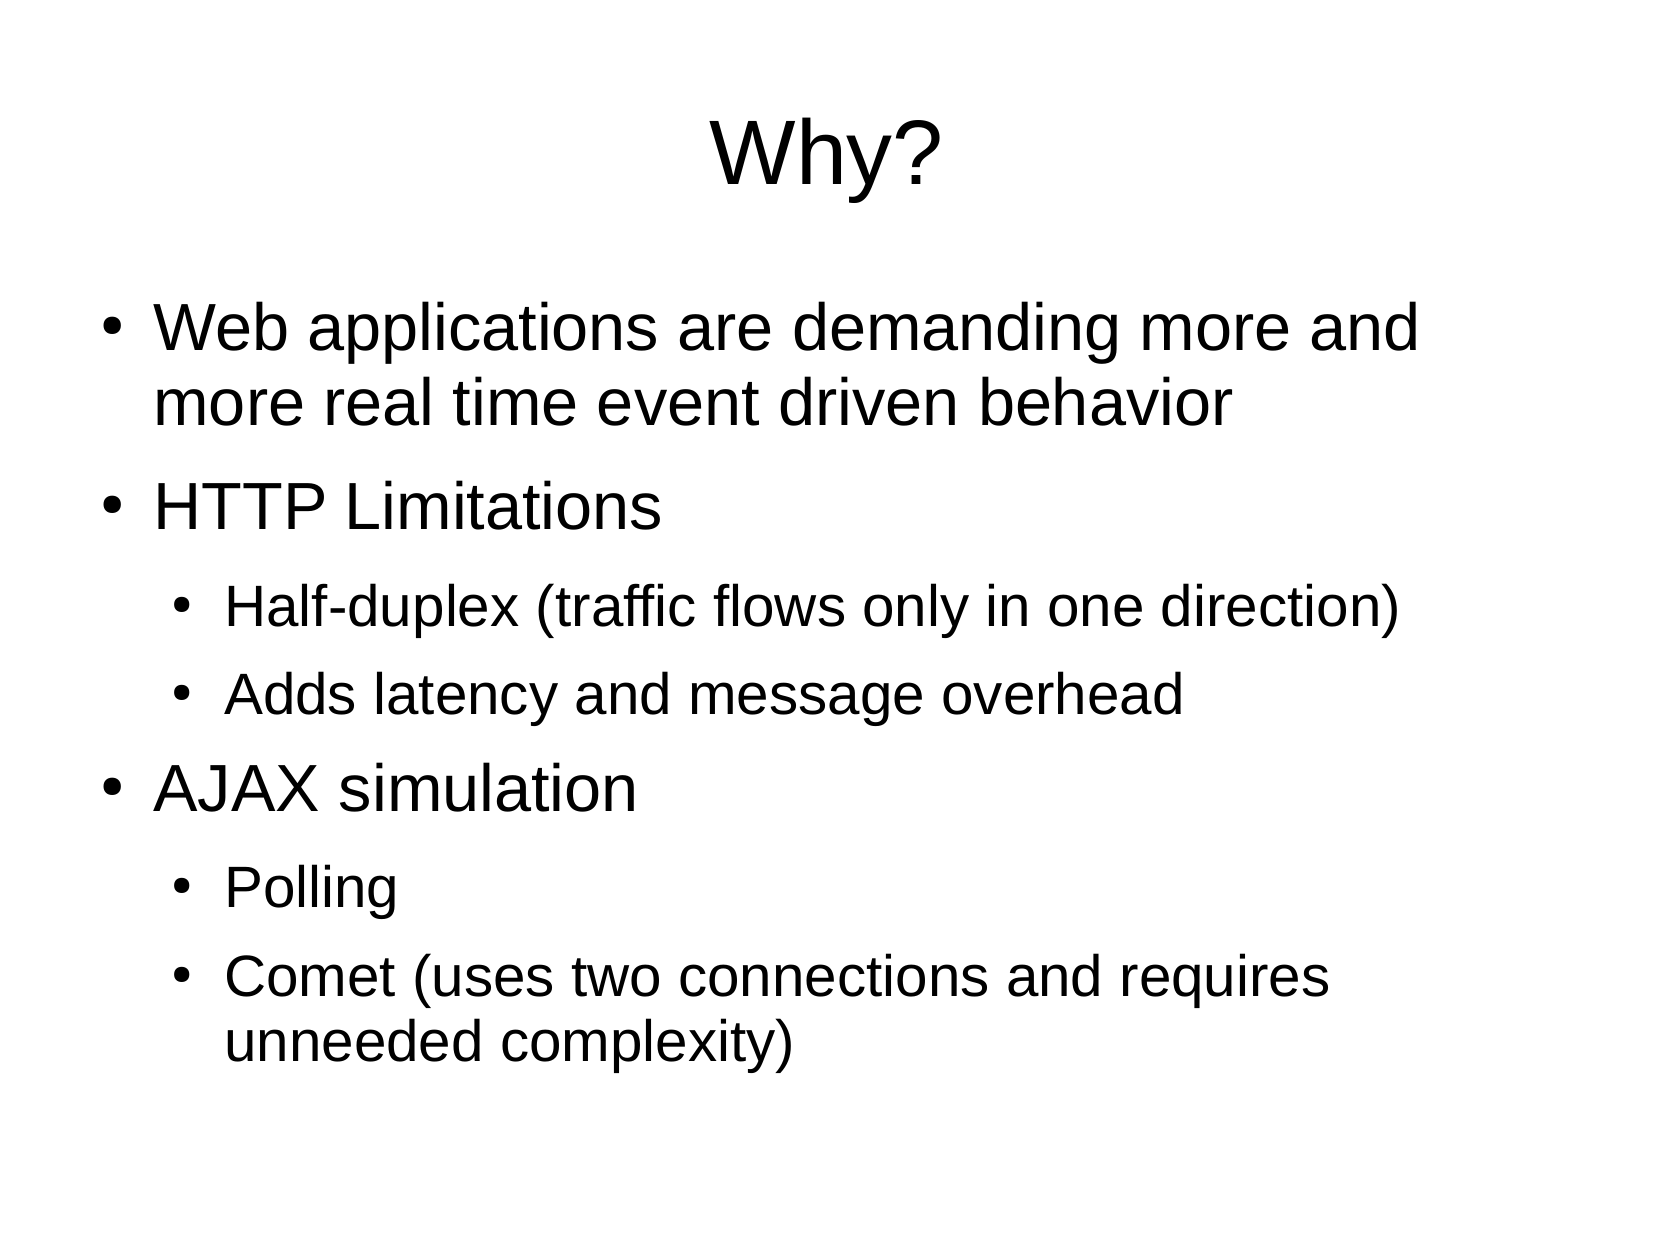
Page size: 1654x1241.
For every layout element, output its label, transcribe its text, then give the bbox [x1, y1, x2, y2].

title Why? [82, 49, 1571, 257]
list Web applications are demanding more and more real time event driven behavior HTTP Limitations Half-duplex (traffic flows only in one direction) Adds latency and message overhead AJAX simulation Polling Comet (uses two connections and requires unneeded complexity) [82, 290, 1571, 1109]
